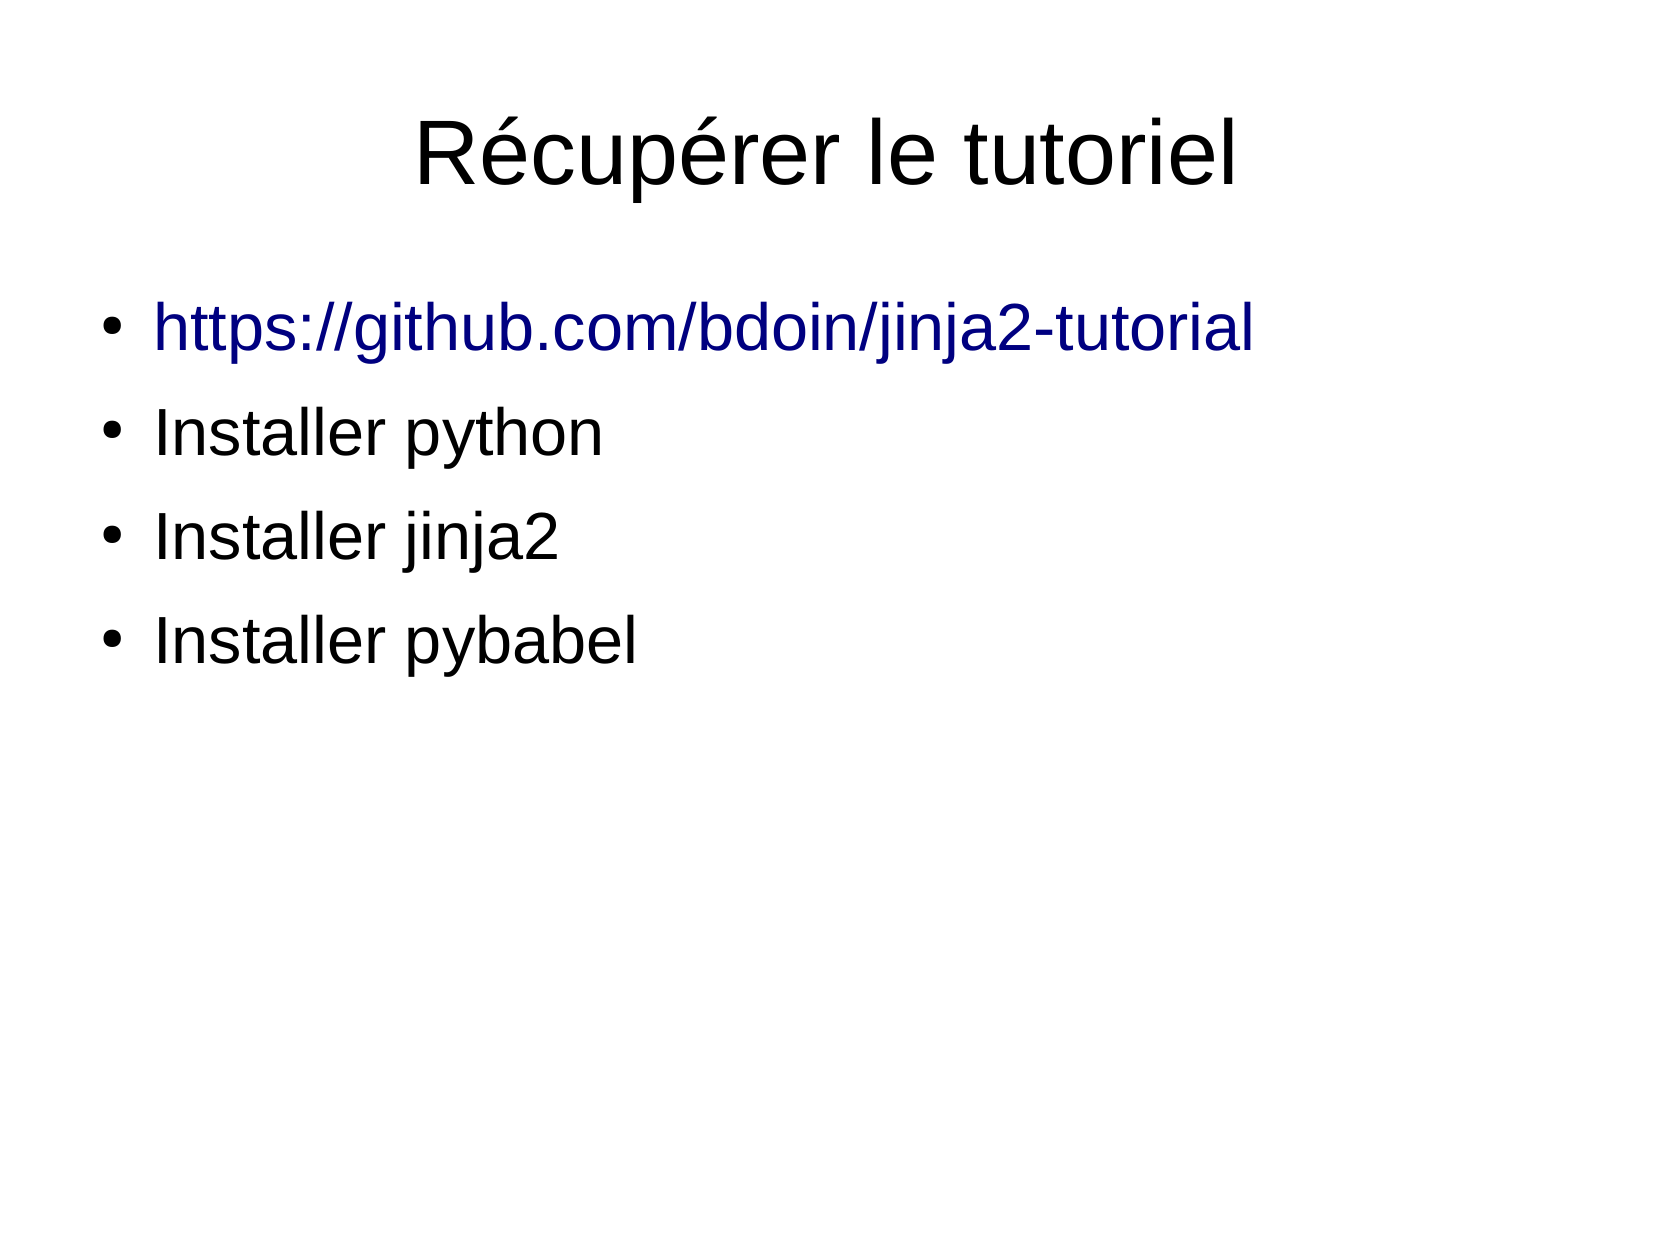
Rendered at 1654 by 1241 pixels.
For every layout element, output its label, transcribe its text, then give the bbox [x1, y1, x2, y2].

list https://github.com/bdoin/jinja2-tutorial Installer python Installer jinja2 Installer pybabel [82, 290, 1538, 1010]
title Récupérer le tutoriel [82, 49, 1571, 257]
